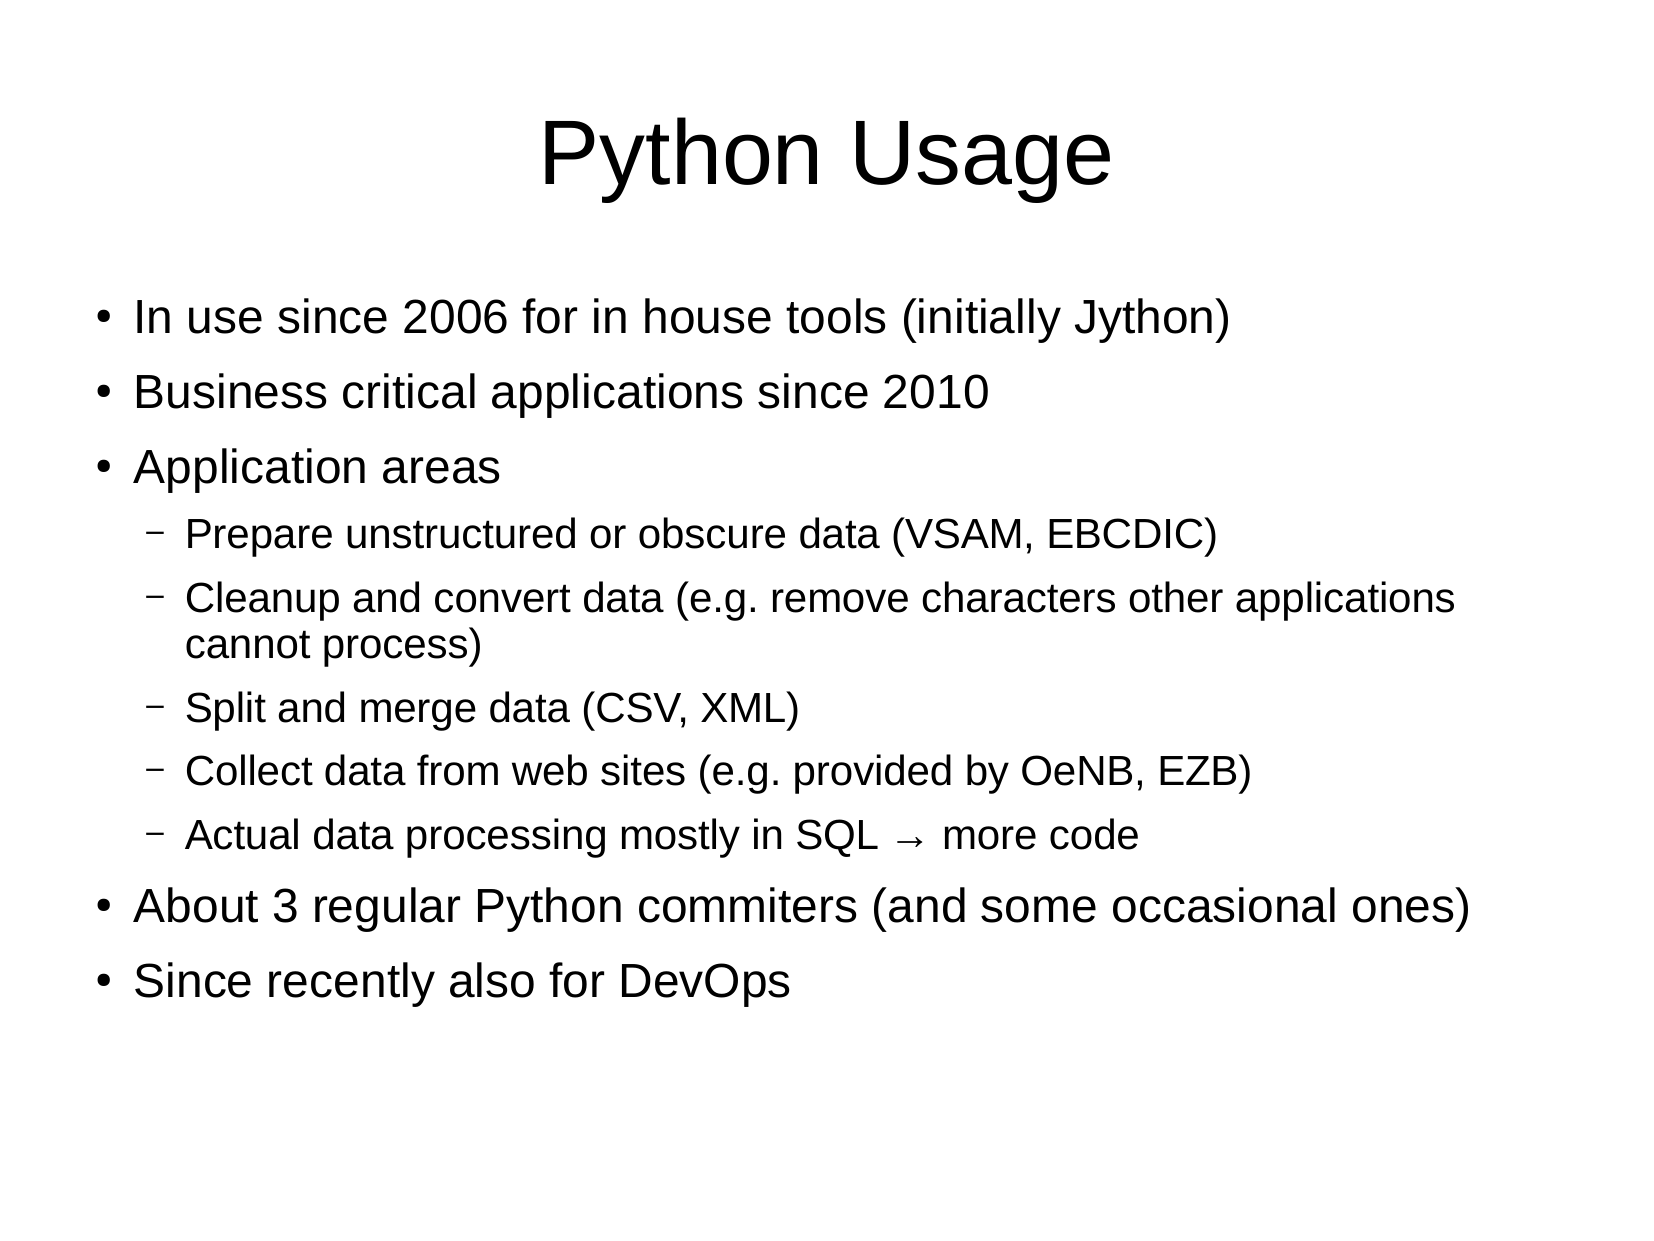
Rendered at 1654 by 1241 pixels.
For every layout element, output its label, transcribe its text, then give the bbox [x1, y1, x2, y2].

list In use since 2006 for in house tools (initially Jython) Business critical applications since 2010 Application areas Prepare unstructured or obscure data (VSAM, EBCDIC) Cleanup and convert data (e.g. remove characters other applications cannot process) Split and merge data (CSV, XML) Collect data from web sites (e.g. provided by OeNB, EZB) Actual data processing mostly in SQL → more code About 3 regular Python commiters (and some occasional ones) Since recently also for DevOps [82, 290, 1571, 1010]
title Python Usage [82, 49, 1571, 257]
